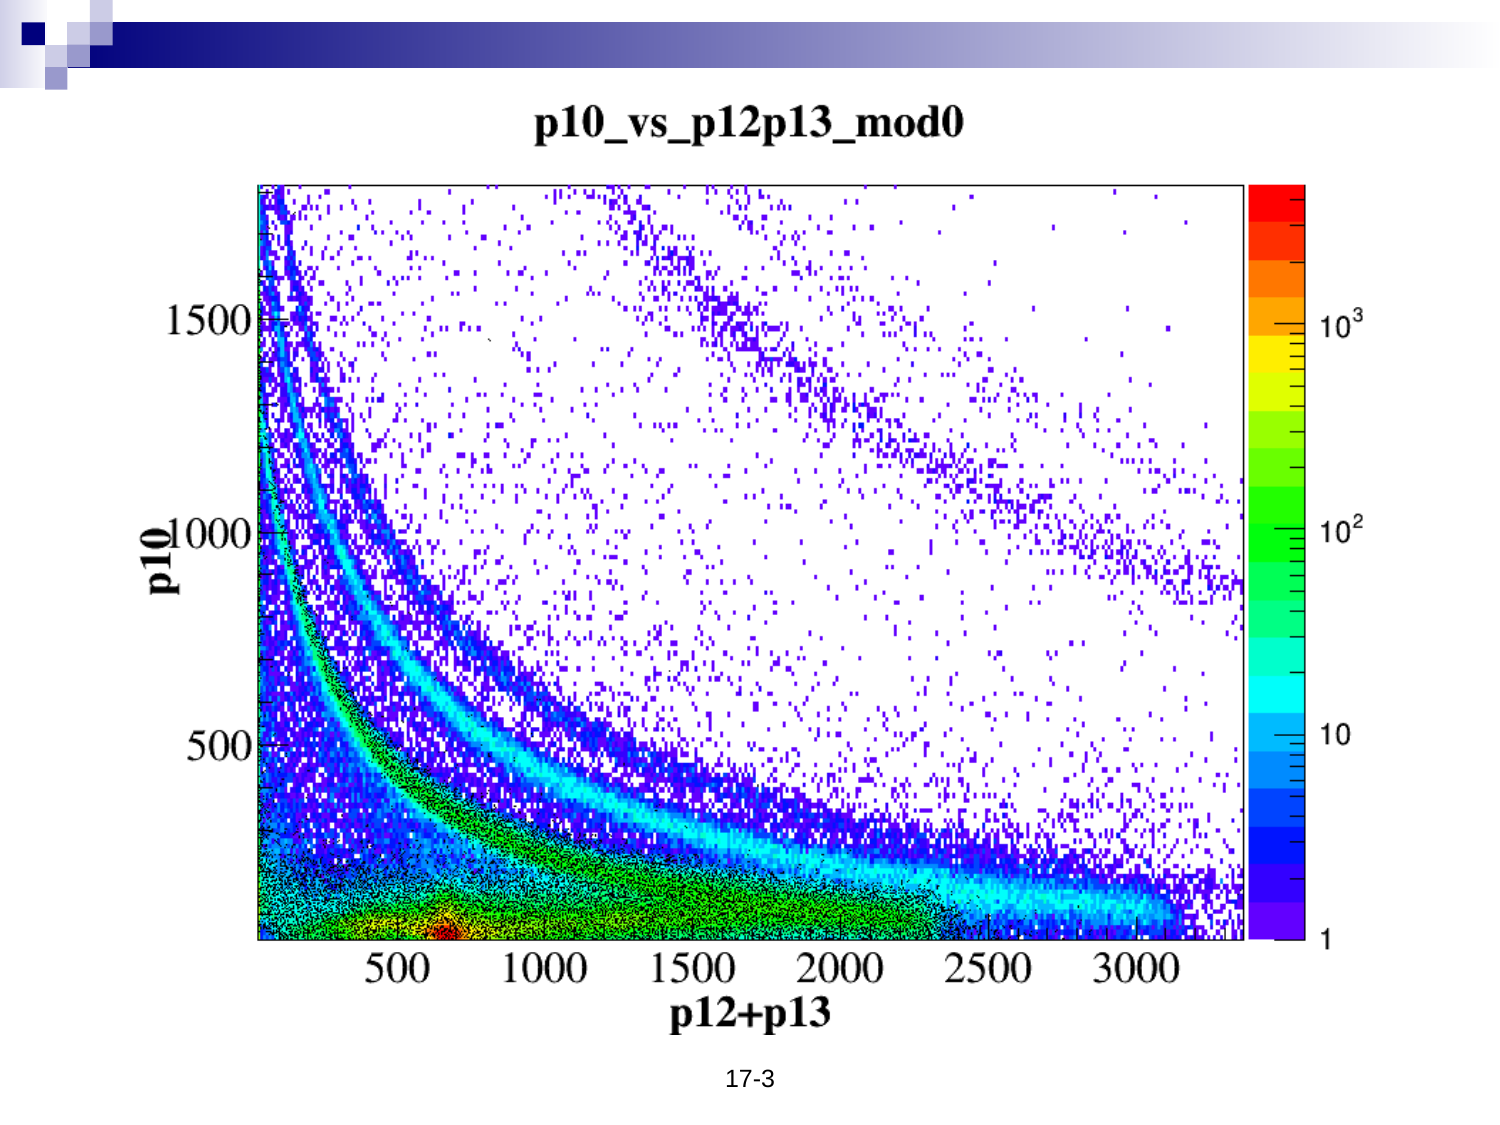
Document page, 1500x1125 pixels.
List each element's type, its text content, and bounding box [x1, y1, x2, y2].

picture [135, 91, 1367, 1036]
text_box 17-3 [512, 1036, 988, 1101]
